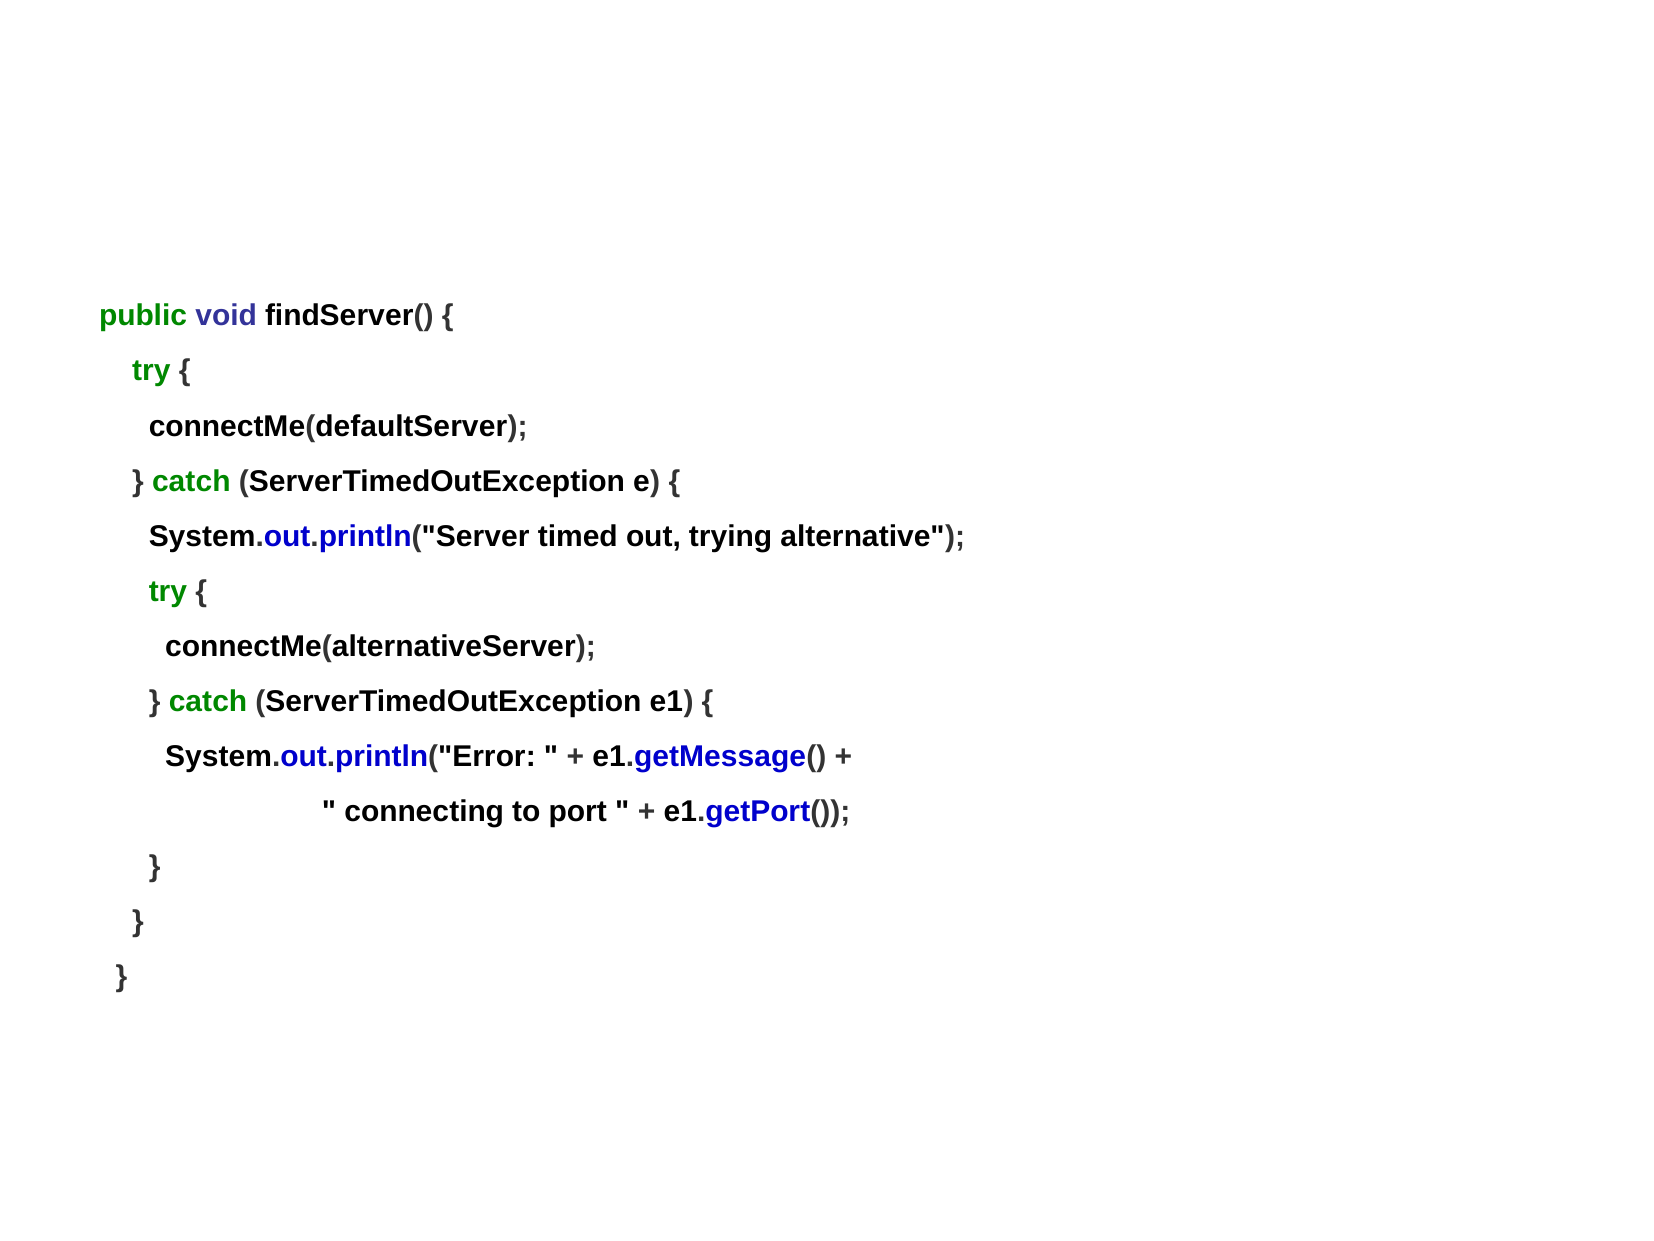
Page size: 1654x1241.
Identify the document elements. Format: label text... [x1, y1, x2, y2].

list public void findServer() { try { connectMe(defaultServer); } catch (ServerTimedOutException e) { System.out.println("Server timed out, trying alternative"); try { connectMe(alternativeServer); } catch (ServerTimedOutException e1) { System.out.println("Error: " + e1.getMessage() + " connecting to port " + e1.getPort()); } } } [82, 290, 1538, 1010]
